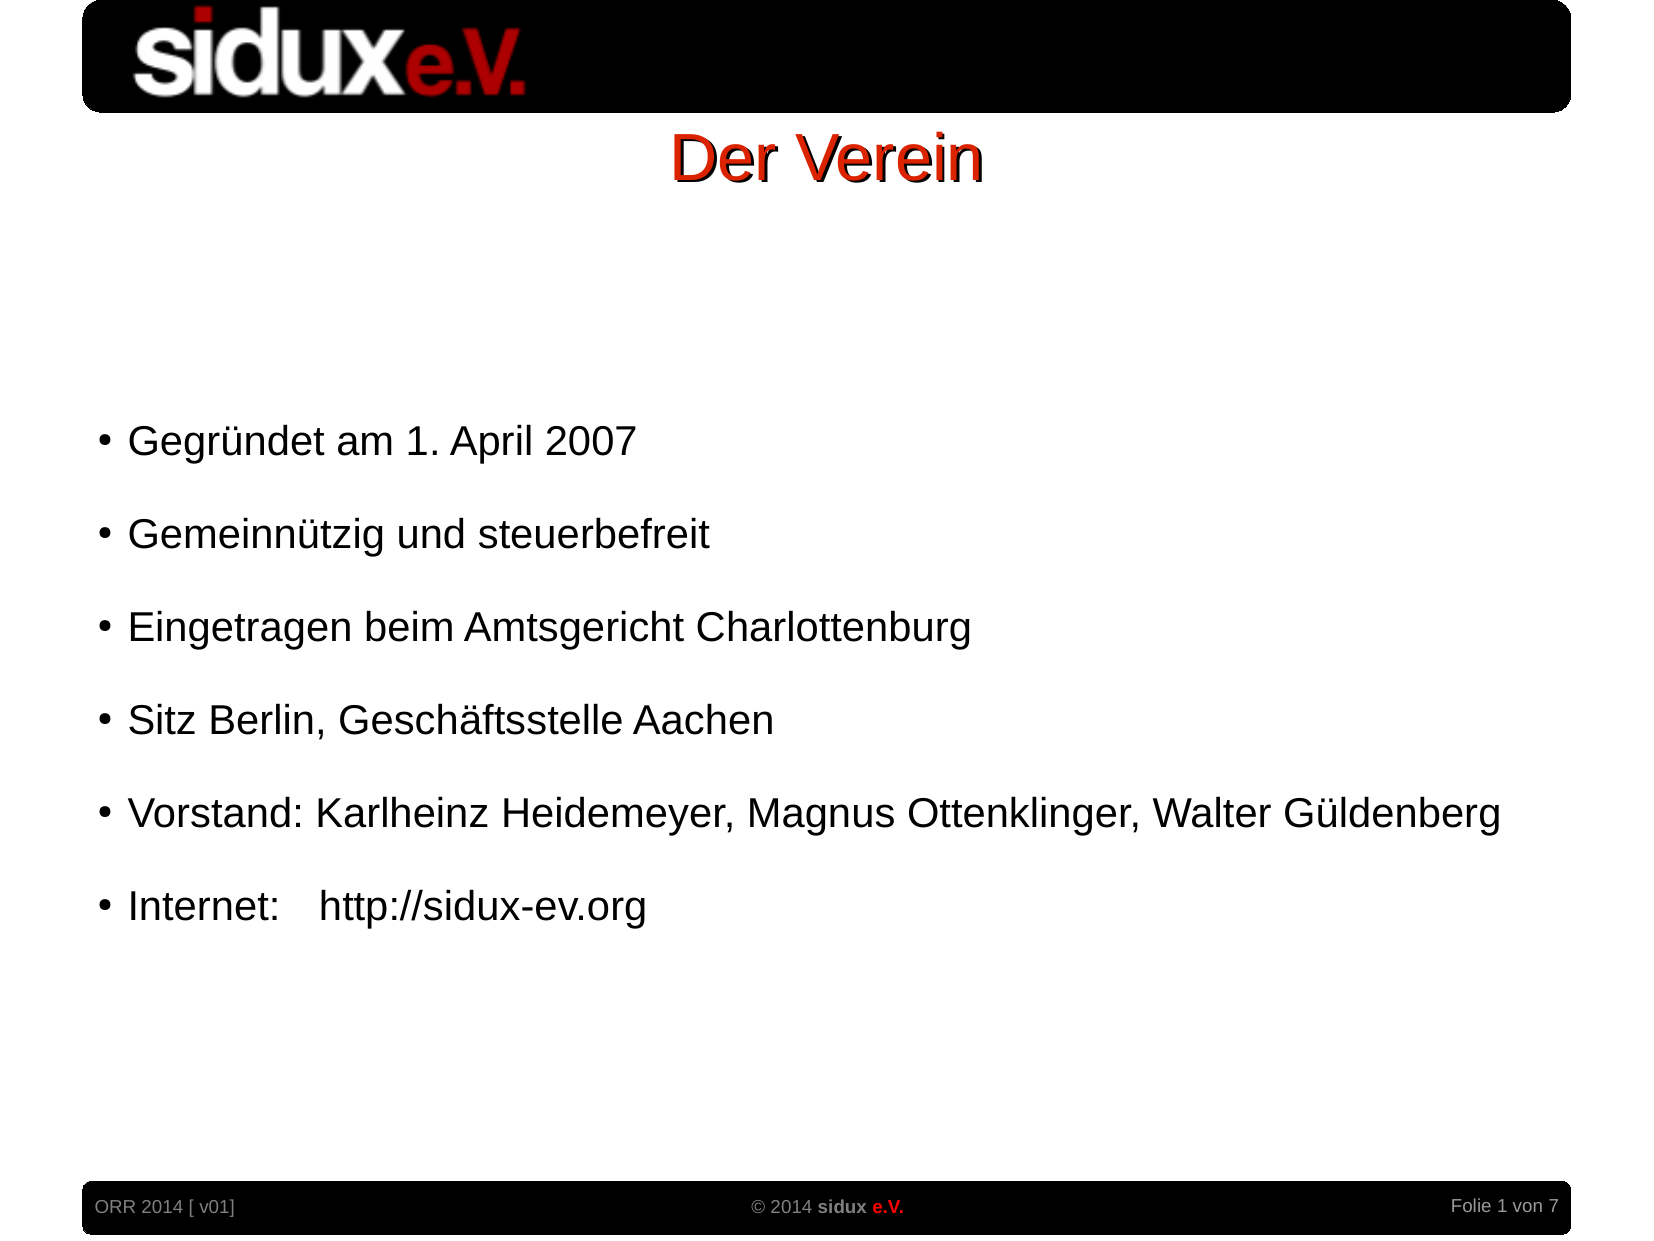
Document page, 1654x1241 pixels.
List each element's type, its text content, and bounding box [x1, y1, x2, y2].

text_box Gegründet am 1. April 2007 Gemeinnützig und steuerbefreit Eingetragen beim Amtsgericht Charlottenburg Sitz Berlin, Geschäftsstelle Aachen Vorstand: Karlheinz Heidemeyer, Magnus Ottenklinger, Walter Güldenberg Internet: http://sidux-ev.org [82, 224, 1571, 1170]
picture [113, 0, 532, 110]
text_box Der Verein [82, 112, 1571, 213]
